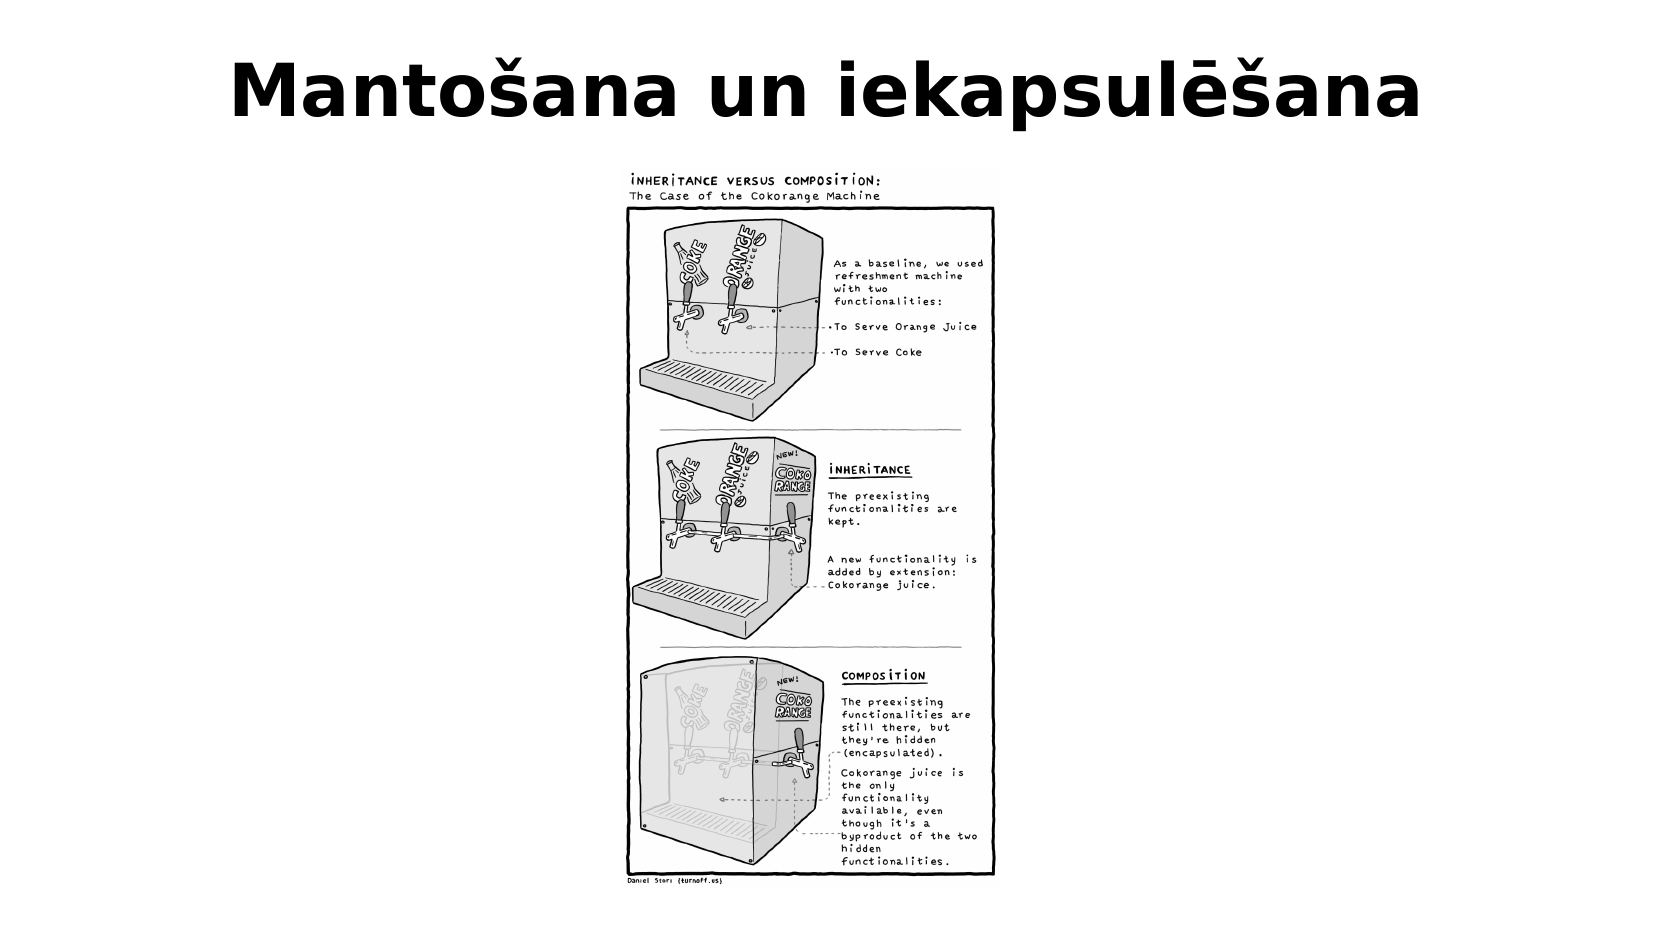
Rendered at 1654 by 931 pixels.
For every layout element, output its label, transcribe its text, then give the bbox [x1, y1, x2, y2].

picture [620, 168, 1001, 889]
title Mantošana un iekapsulēšana [82, 6, 1571, 177]
